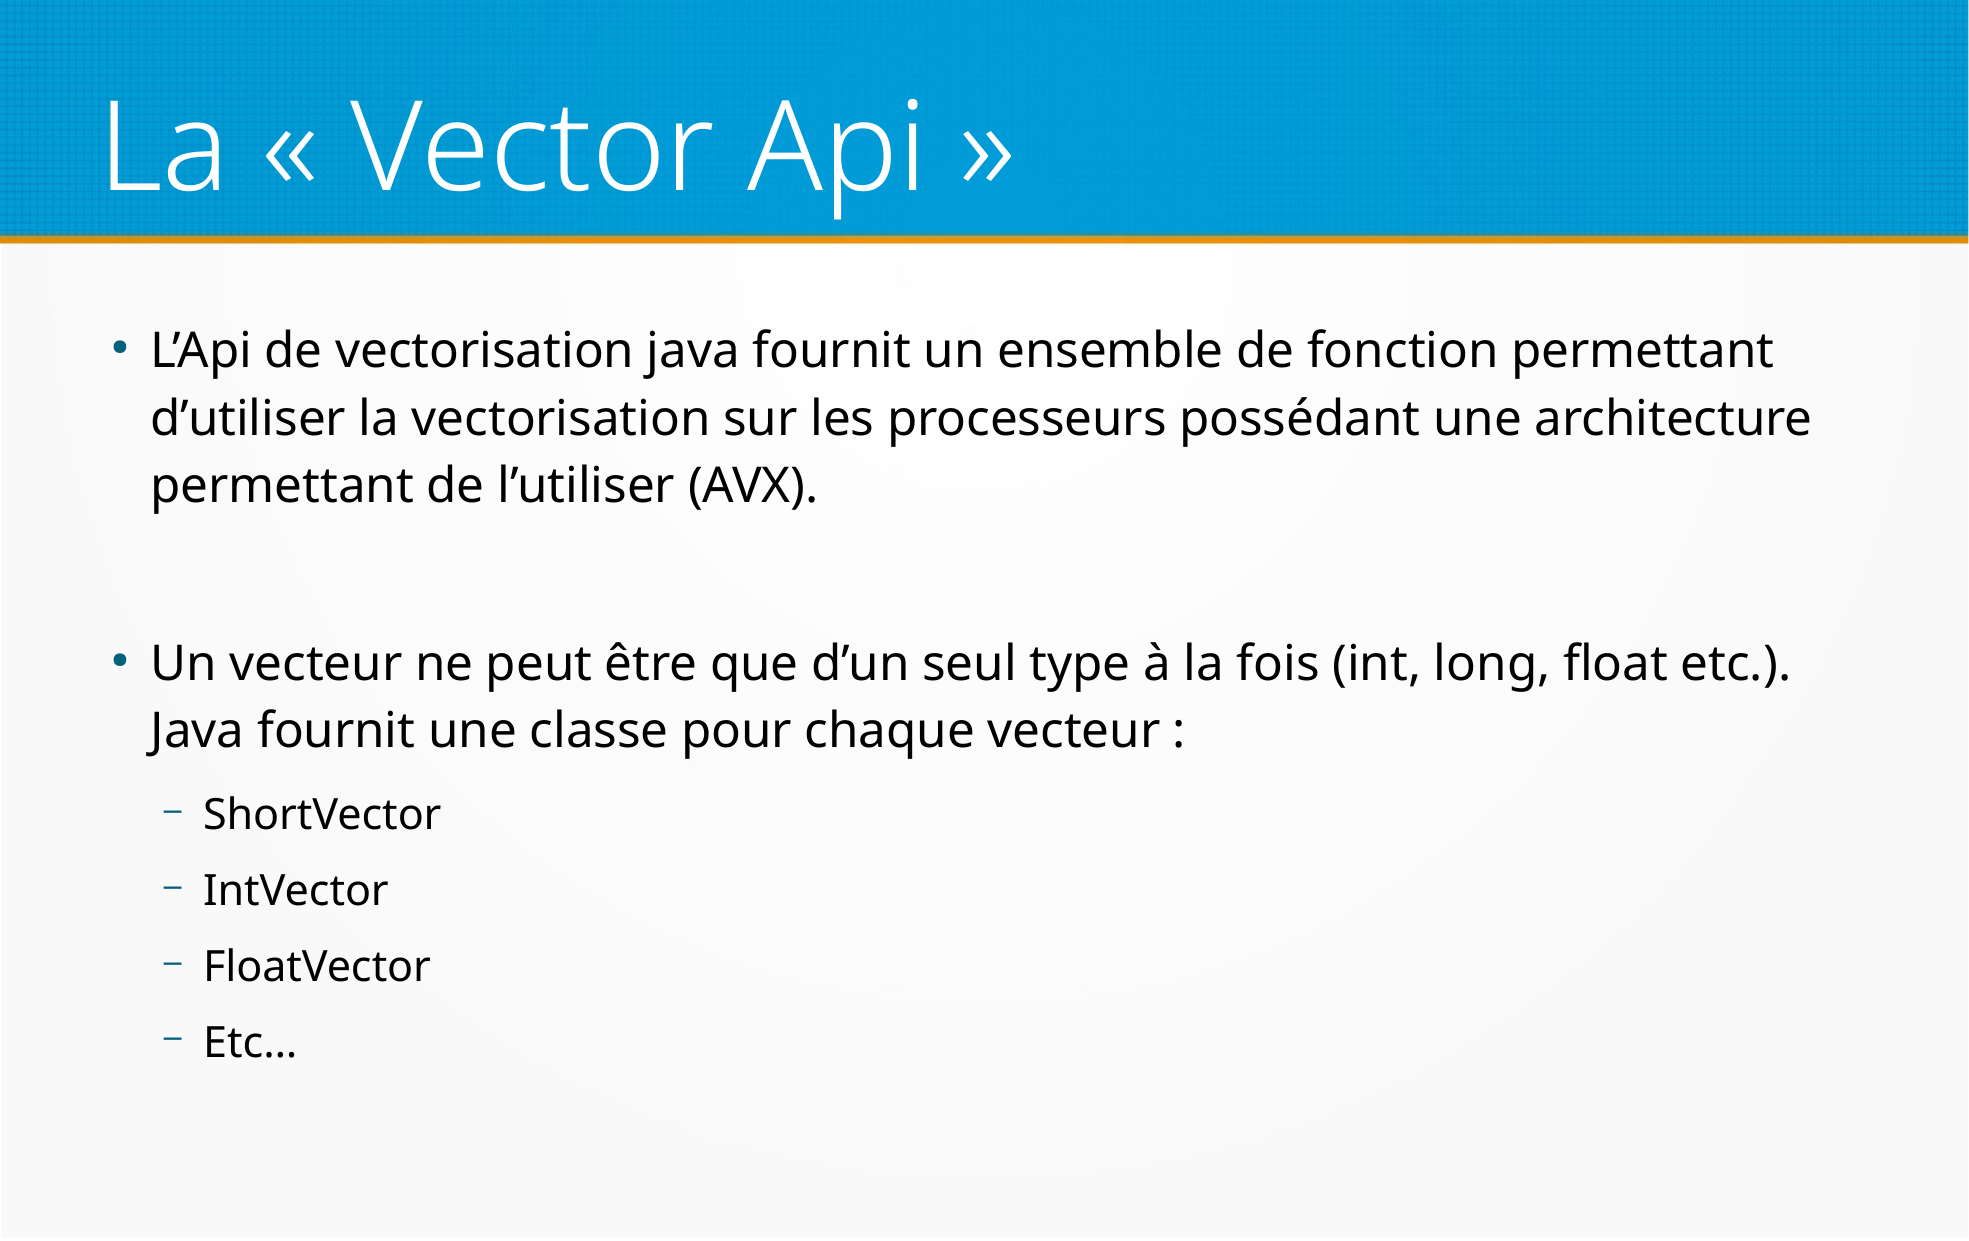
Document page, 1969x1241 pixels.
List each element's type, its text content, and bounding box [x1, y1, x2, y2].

list L’Api de vectorisation java fournit un ensemble de fonction permettant d’utiliser la vectorisation sur les processeurs possédant une architecture permettant de l’utiliser (AVX). Un vecteur ne peut être que d’un seul type à la fois (int, long, float etc.). Java fournit une classe pour chaque vecteur : ShortVector IntVector FloatVector Etc… [98, 315, 1861, 1081]
picture [0, 233, 1969, 1241]
title La « Vector Api » [98, 19, 1870, 227]
